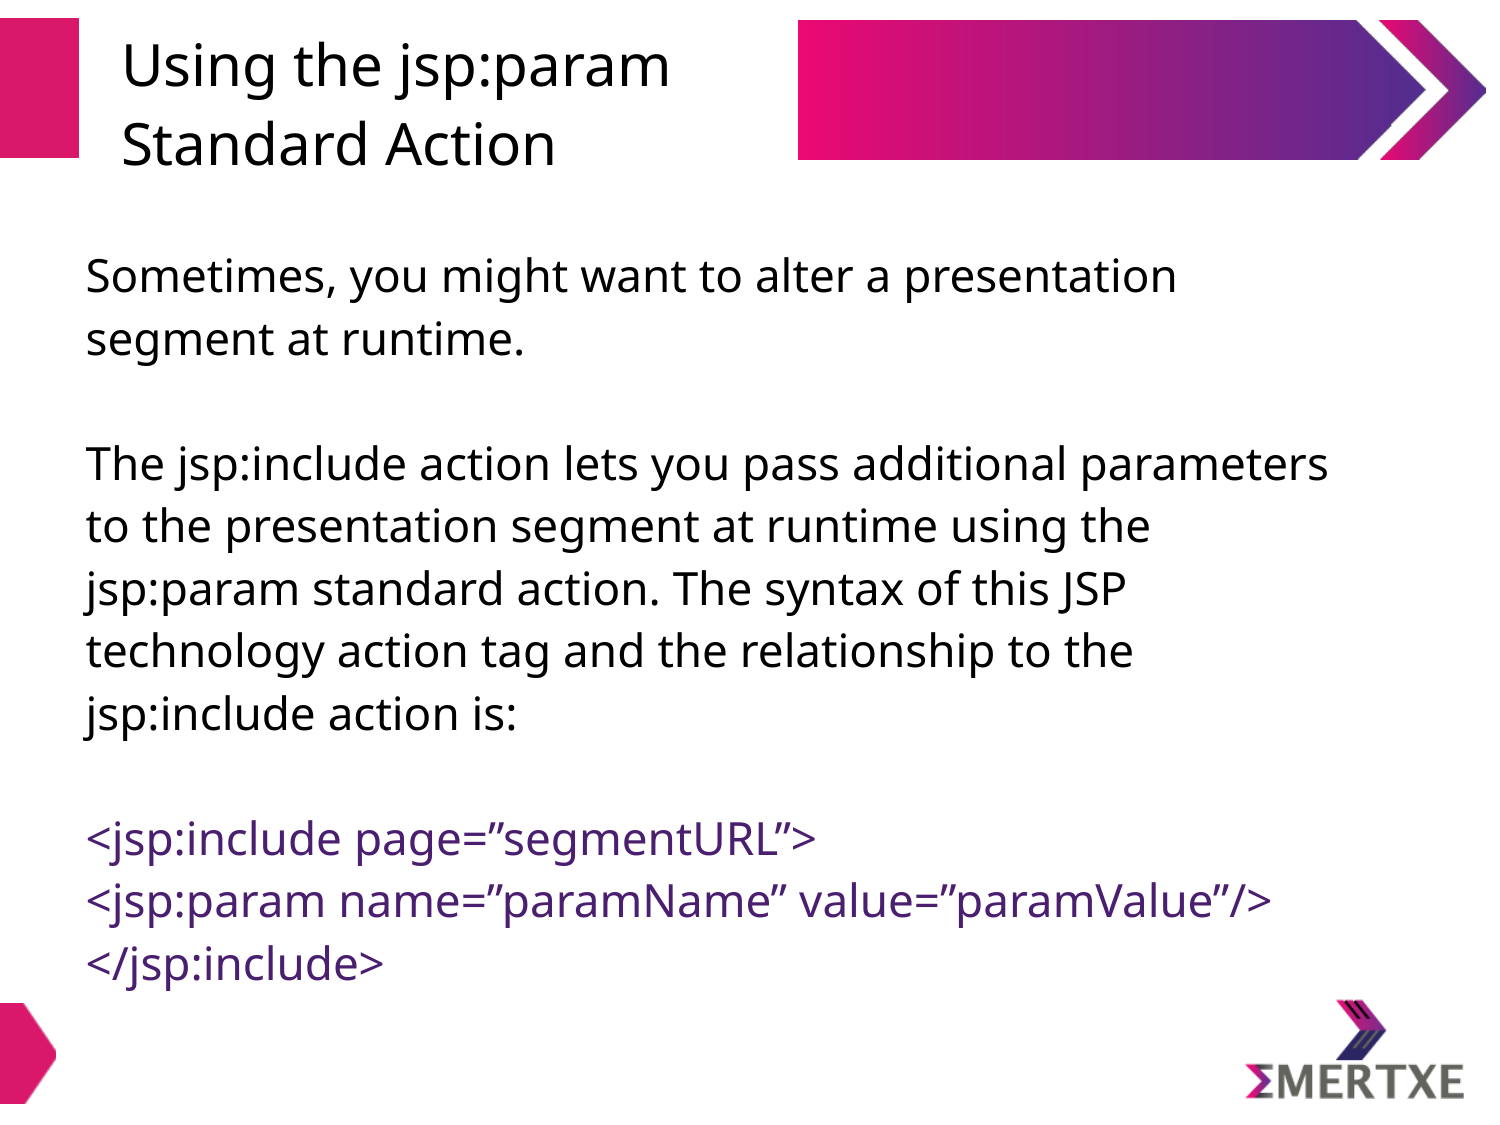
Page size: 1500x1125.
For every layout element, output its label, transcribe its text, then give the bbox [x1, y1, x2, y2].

picture [798, 20, 1486, 160]
picture [1245, 996, 1465, 1099]
text_box Using the jsp:param Standard Action [106, 16, 756, 168]
text_box Sometimes, you might want to alter a presentation segment at runtime. The jsp:include action lets you pass additional parameters to the presentation segment at runtime using the jsp:param standard action. The syntax of this JSP technology action tag and the relationship to the jsp:include action is: <jsp:include page=”segmentURL”> <jsp:param name=”paramName” value=”paramValue”/> </jsp:include> [70, 236, 1359, 989]
